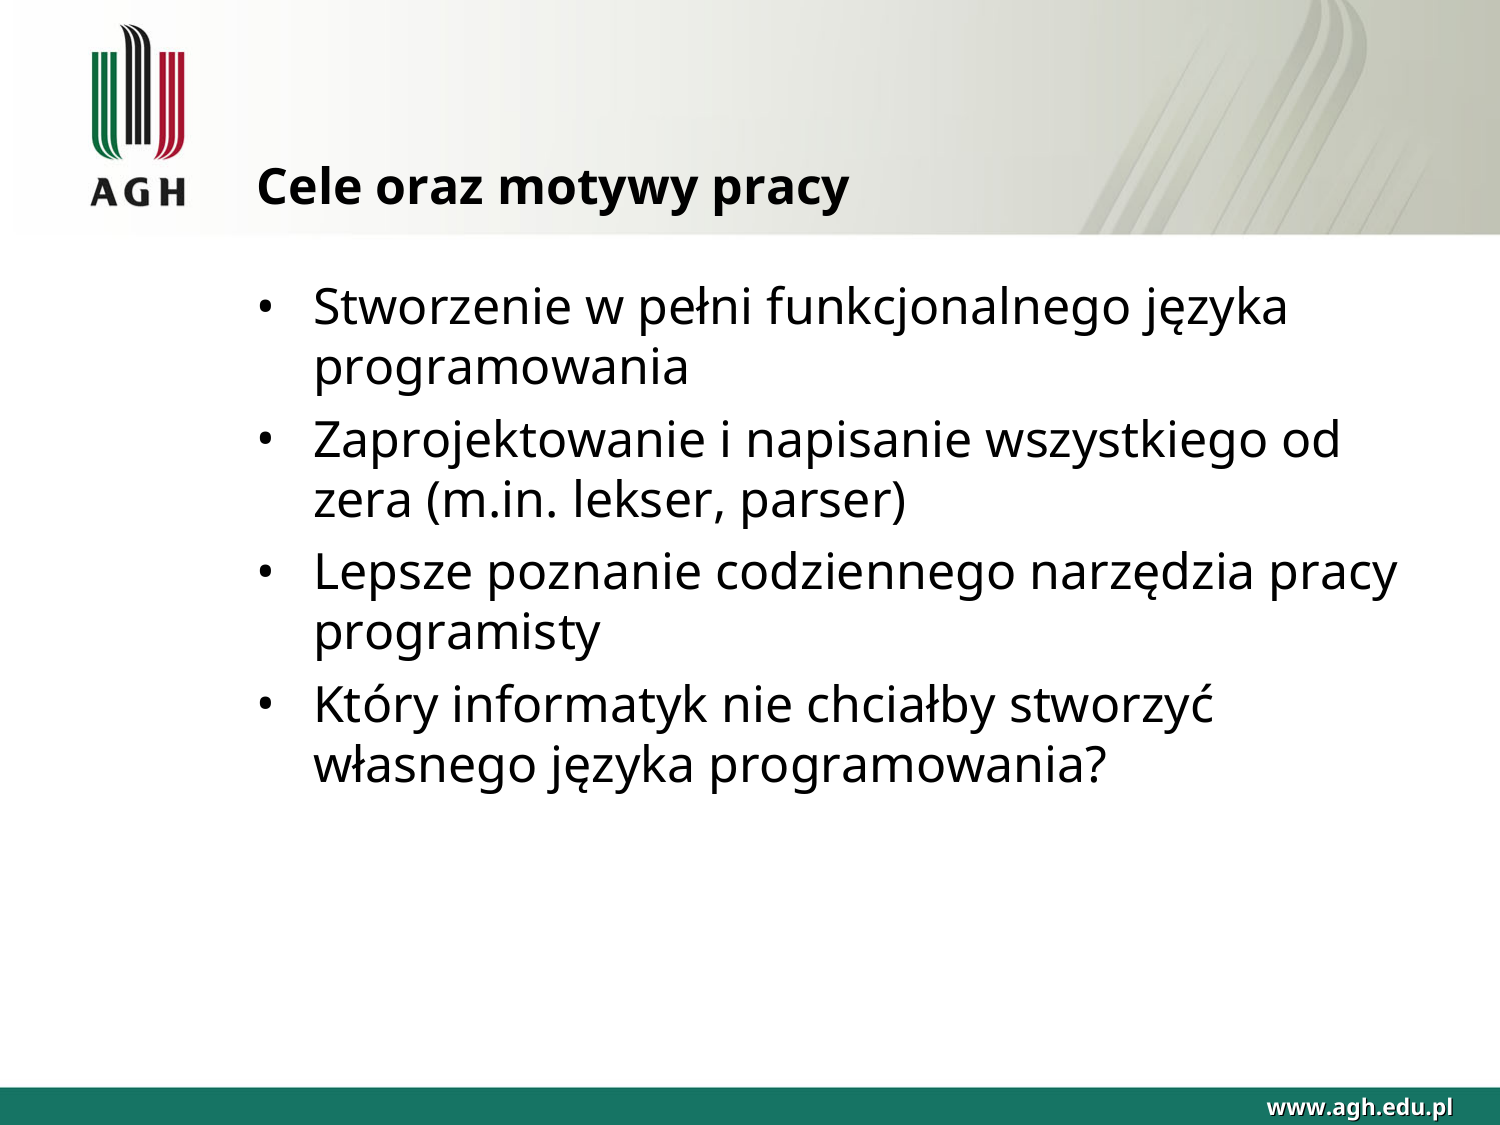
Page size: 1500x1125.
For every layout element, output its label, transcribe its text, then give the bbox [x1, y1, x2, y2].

picture [0, 0, 1500, 1125]
text_box www.agh.edu.pl [1251, 1084, 1500, 1125]
title Cele oraz motywy pracy [242, 137, 1436, 233]
list Stworzenie w pełni funkcjonalnego języka programowania Zaprojektowanie i napisanie wszystkiego od zera (m.in. lekser, parser) Lepsze poznanie codziennego narzędzia pracy programisty Który informatyk nie chciałby stworzyć własnego języka programowania? [242, 267, 1425, 1005]
